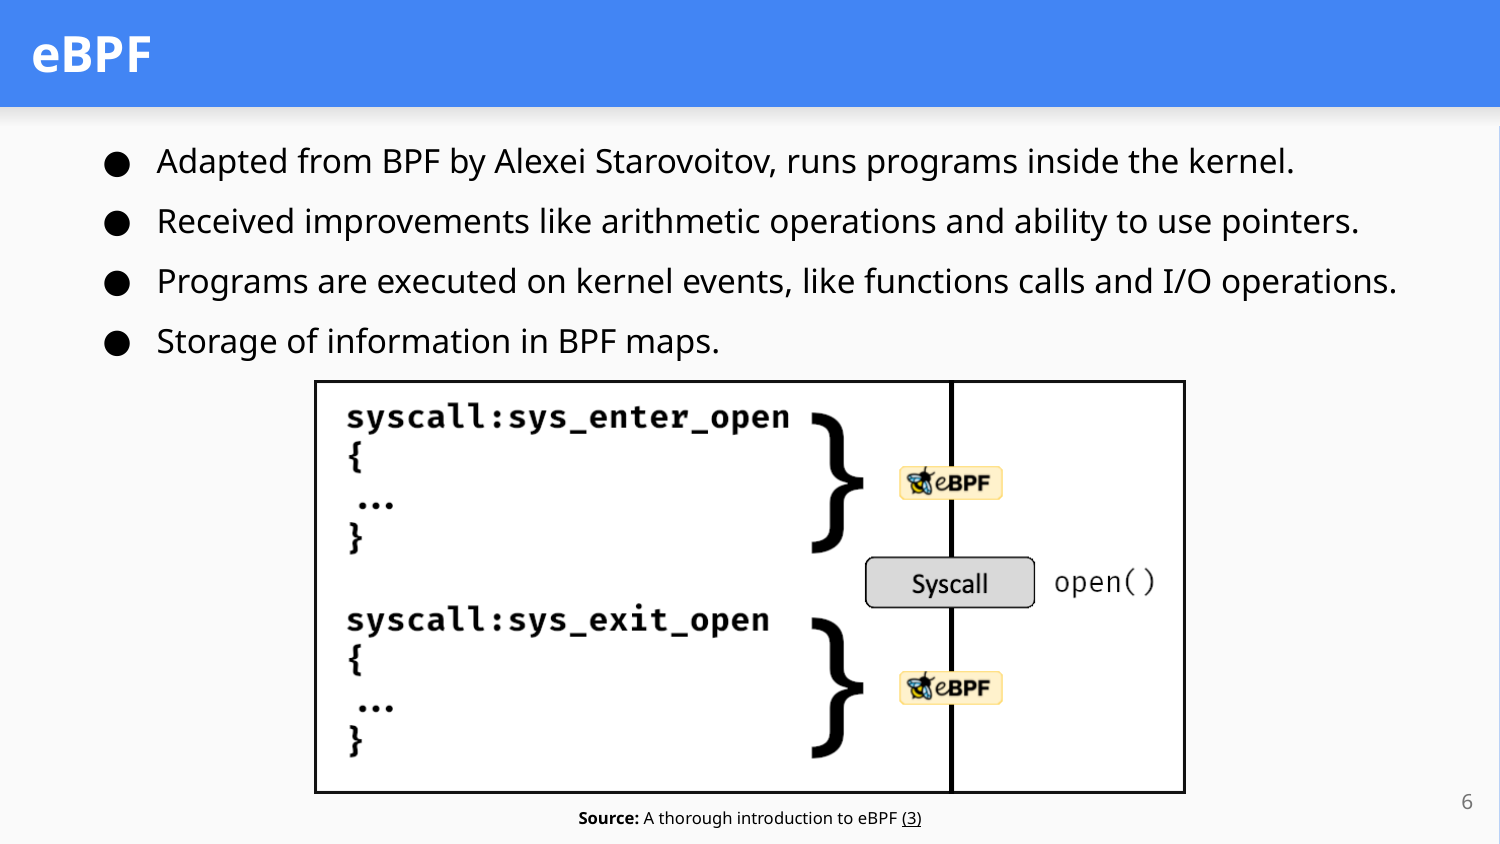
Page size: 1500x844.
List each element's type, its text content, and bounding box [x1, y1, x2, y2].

text_box Adapted from BPF by Alexei Starovoitov, runs programs inside the kernel. Received improvements like arithmetic operations and ability to use pointers. Programs are executed on kernel events, like functions calls and I/O operations. Storage of information in BPF maps. [66, 105, 1434, 375]
picture [314, 380, 1186, 793]
title eBPF [16, 2, 1464, 102]
text_box Source: A thorough introduction to eBPF (3) [213, 793, 1287, 844]
slide_number 29 [1398, 770, 1489, 835]
